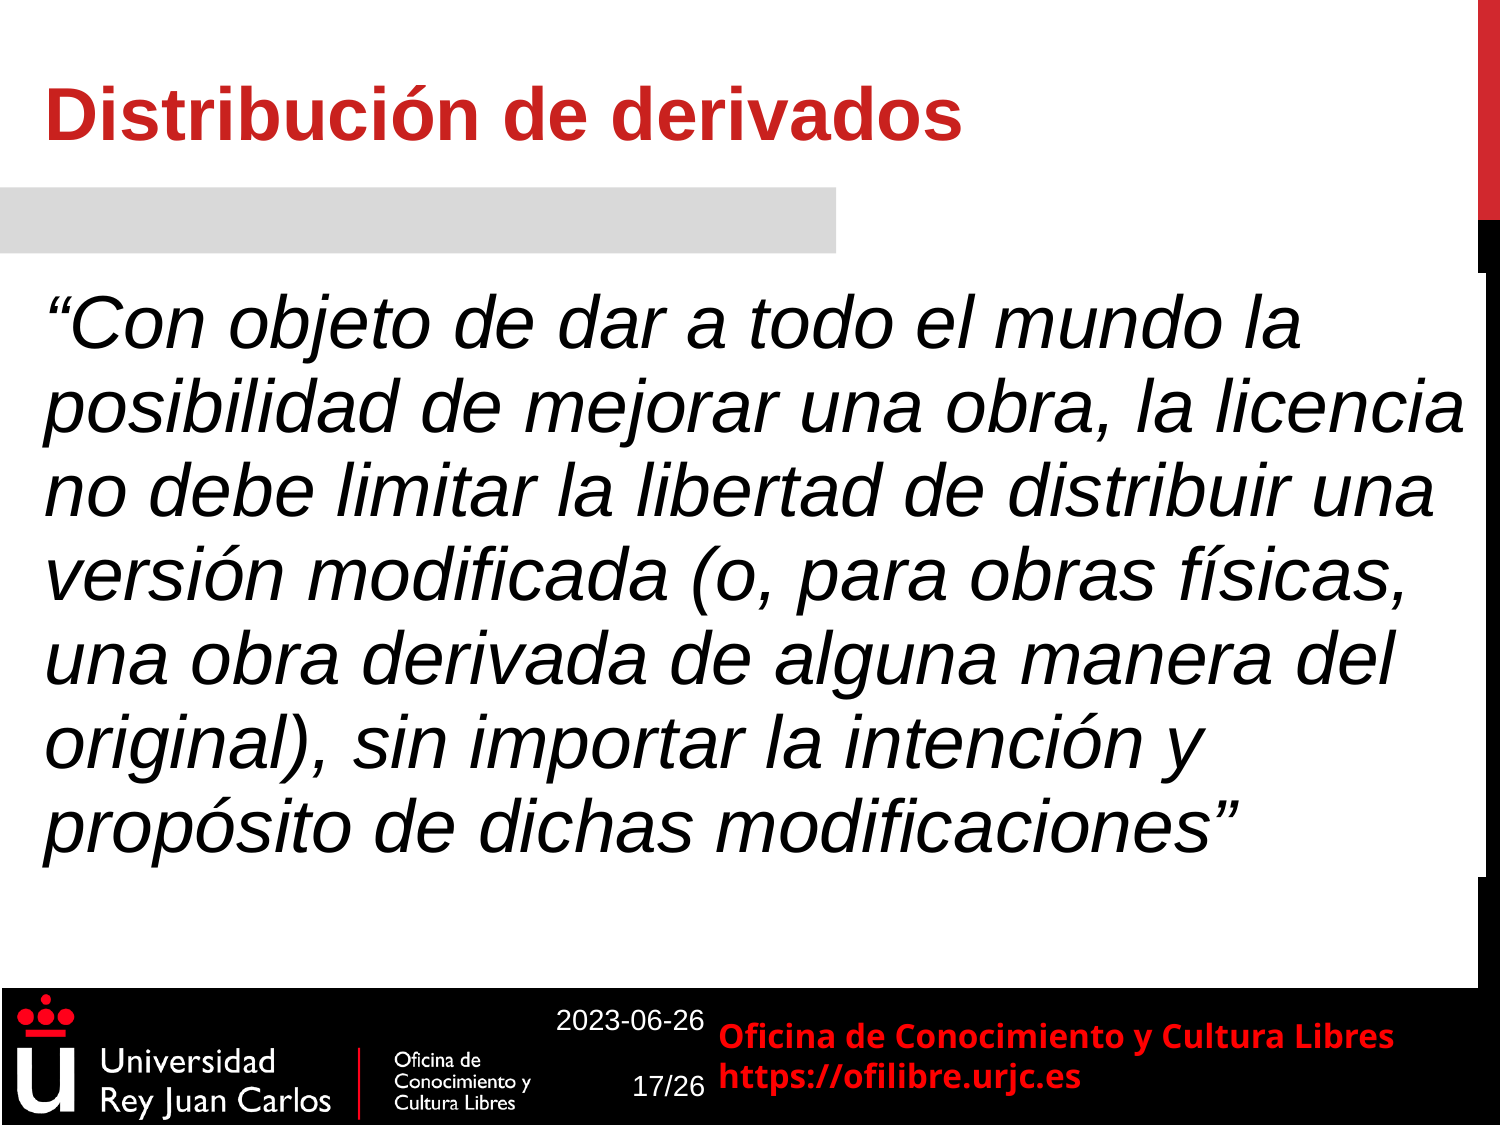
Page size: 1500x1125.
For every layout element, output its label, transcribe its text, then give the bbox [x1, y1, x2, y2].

title [75, 7, 1425, 196]
picture [17, 994, 531, 1120]
text_box “Con objeto de dar a todo el mundo la posibilidad de mejorar una obra, la licencia no debe limitar la libertad de distribuir una versión modificada (o, para obras físicas, una obra derivada de alguna manera del original), sin importar la intención y propósito de dichas modificaciones” [30, 273, 1486, 877]
text_box Distribución de derivados [30, 64, 1306, 248]
